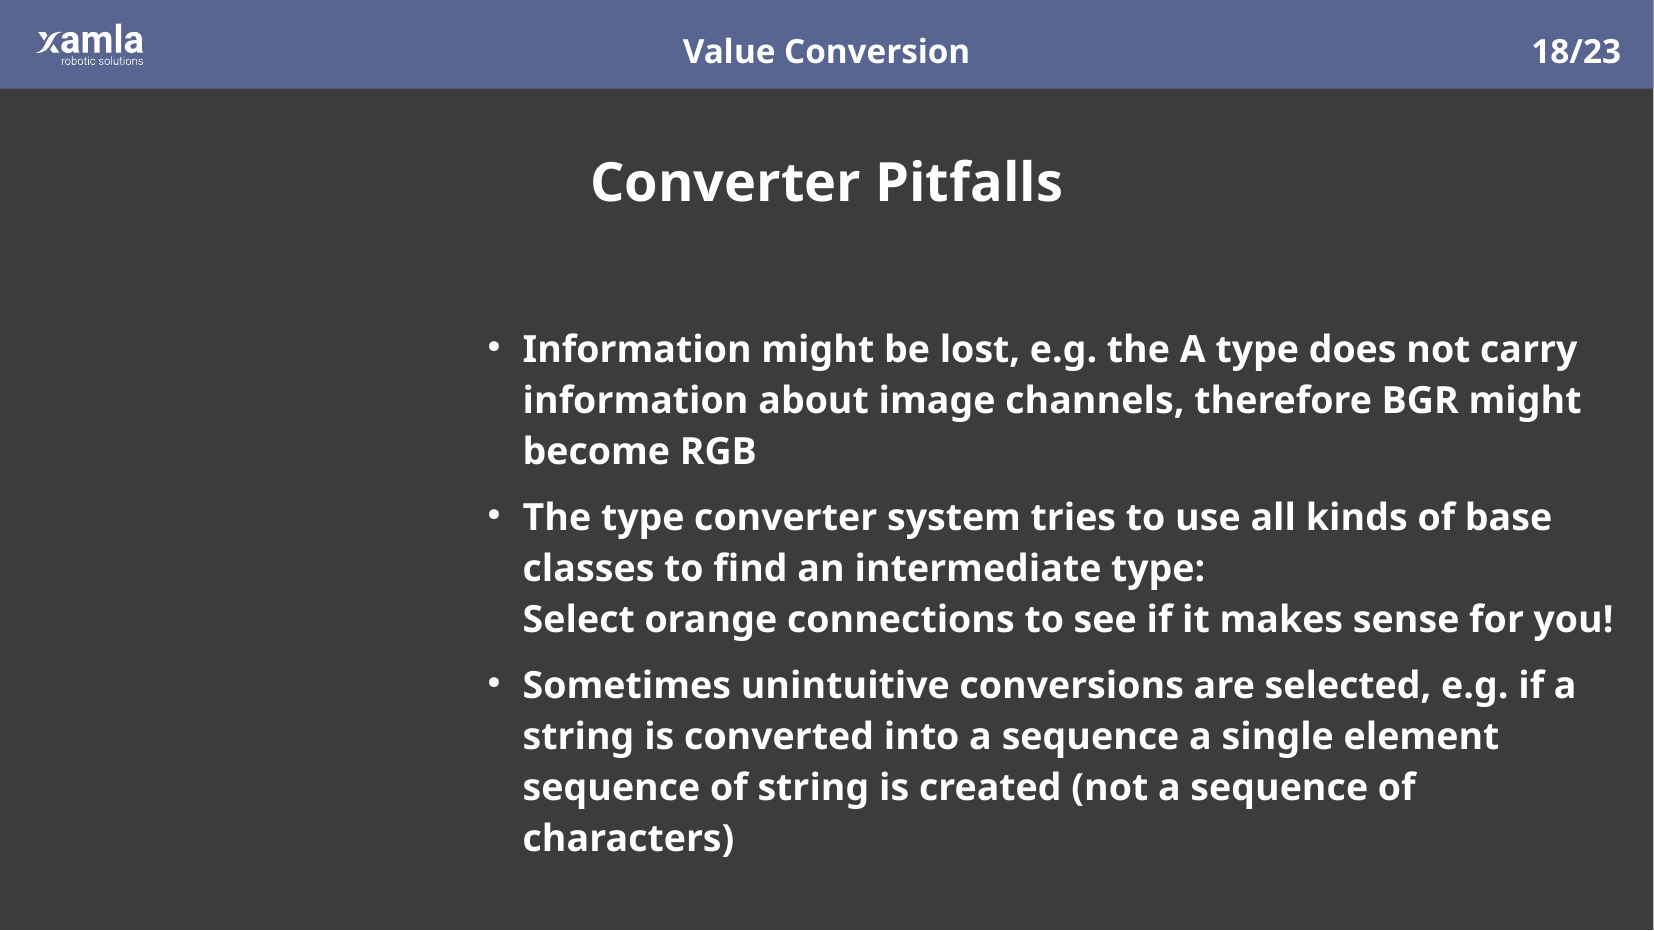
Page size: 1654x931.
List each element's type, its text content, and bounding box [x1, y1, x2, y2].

text_box Converter Pitfalls [188, 135, 1465, 228]
text_box Information might be lost, e.g. the A type does not carry information about image channels, therefore BGR might become RGB The type converter system tries to use all kinds of base classes to find an intermediate type: Select orange connections to see if it makes sense for you! Sometimes unintuitive conversions are selected, e.g. if a string is converted into a sequence a single element sequence of string is created (not a sequence of characters) [472, 249, 1630, 863]
text_box Value Conversion [296, 20, 1357, 83]
picture [35, 23, 143, 65]
text_box [0, 0, 1654, 89]
text_box 18/23 [1511, 20, 1636, 83]
